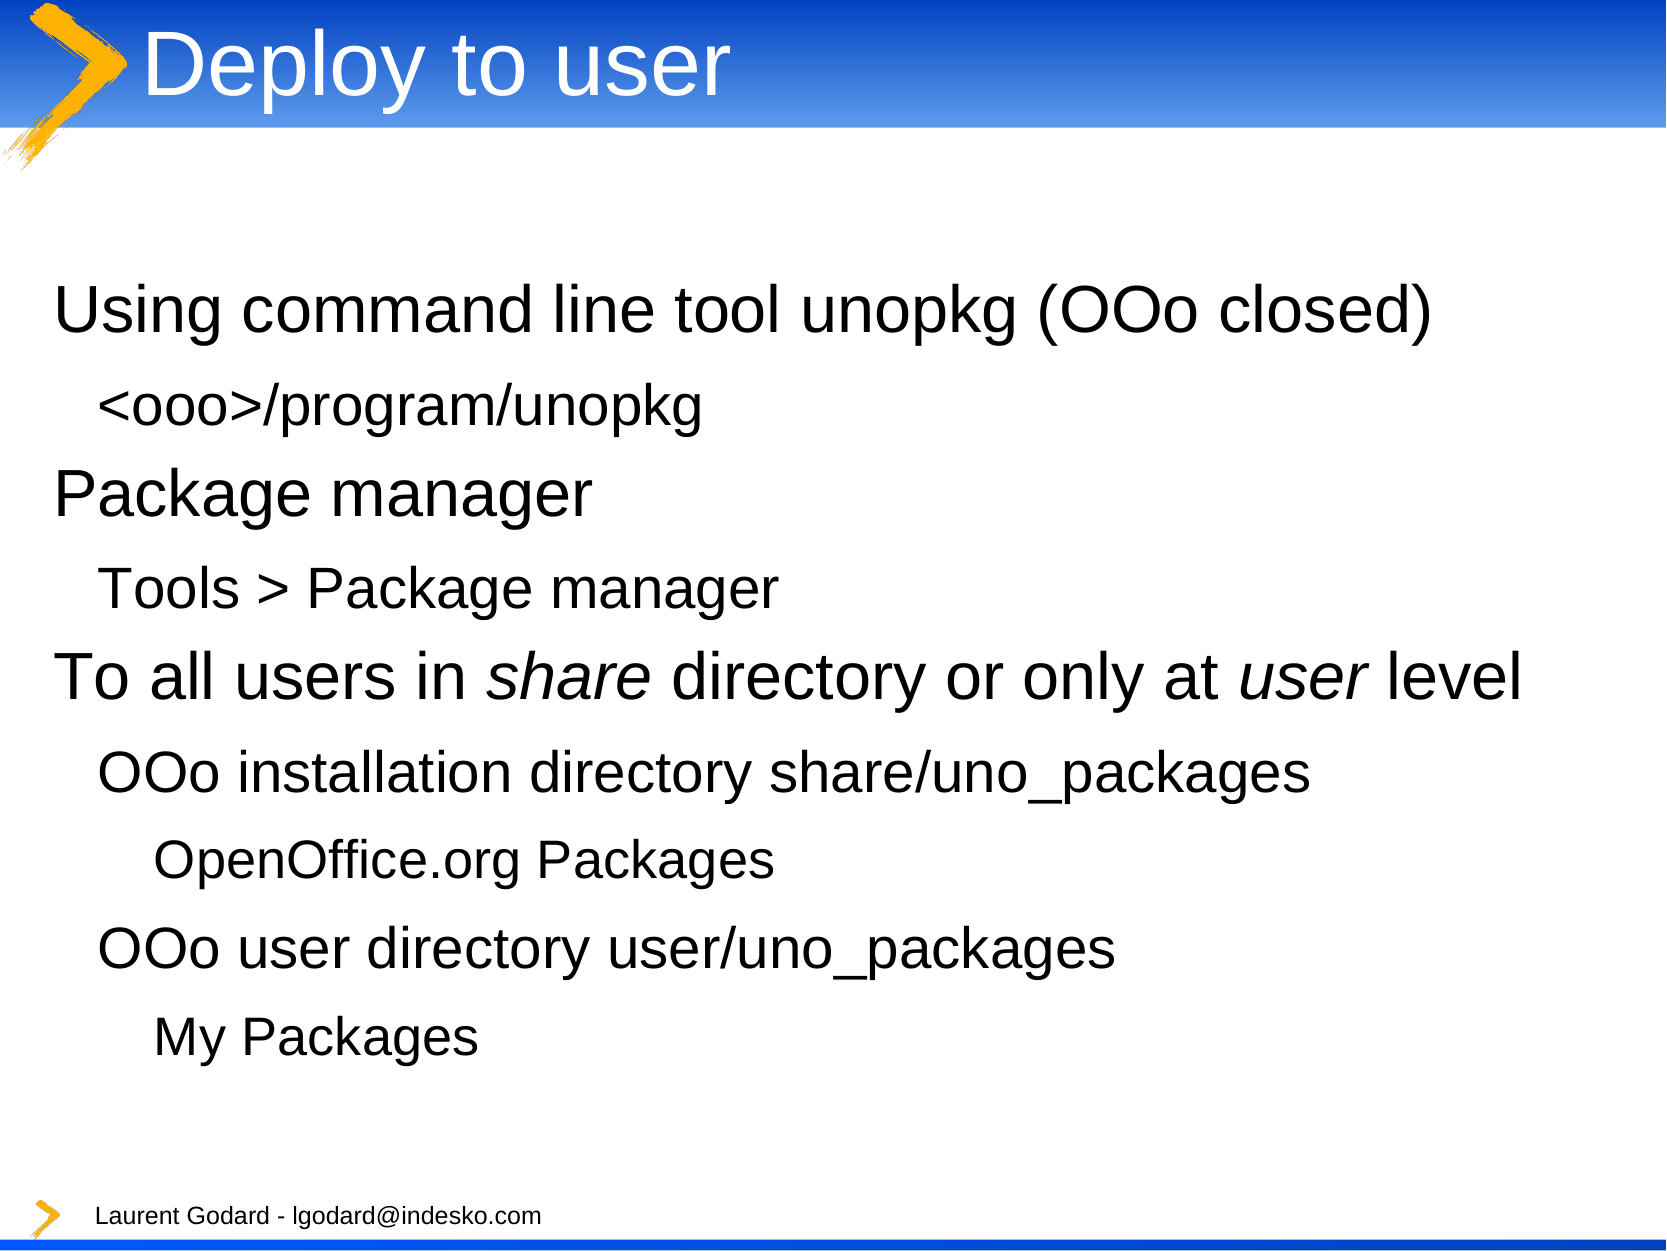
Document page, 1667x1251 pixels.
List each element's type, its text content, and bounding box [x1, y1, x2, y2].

picture [29, 1200, 60, 1241]
list Using command line tool unopkg (OOo closed) <ooo>/program/unopkg Package manager Tools > Package manager To all users in share directory or only at user level OOo installation directory share/uno_packages OpenOffice.org Packages OOo user directory user/uno_packages My Packages [0, 277, 1658, 1073]
title Deploy to user [137, 0, 1585, 174]
picture [2, 2, 128, 172]
